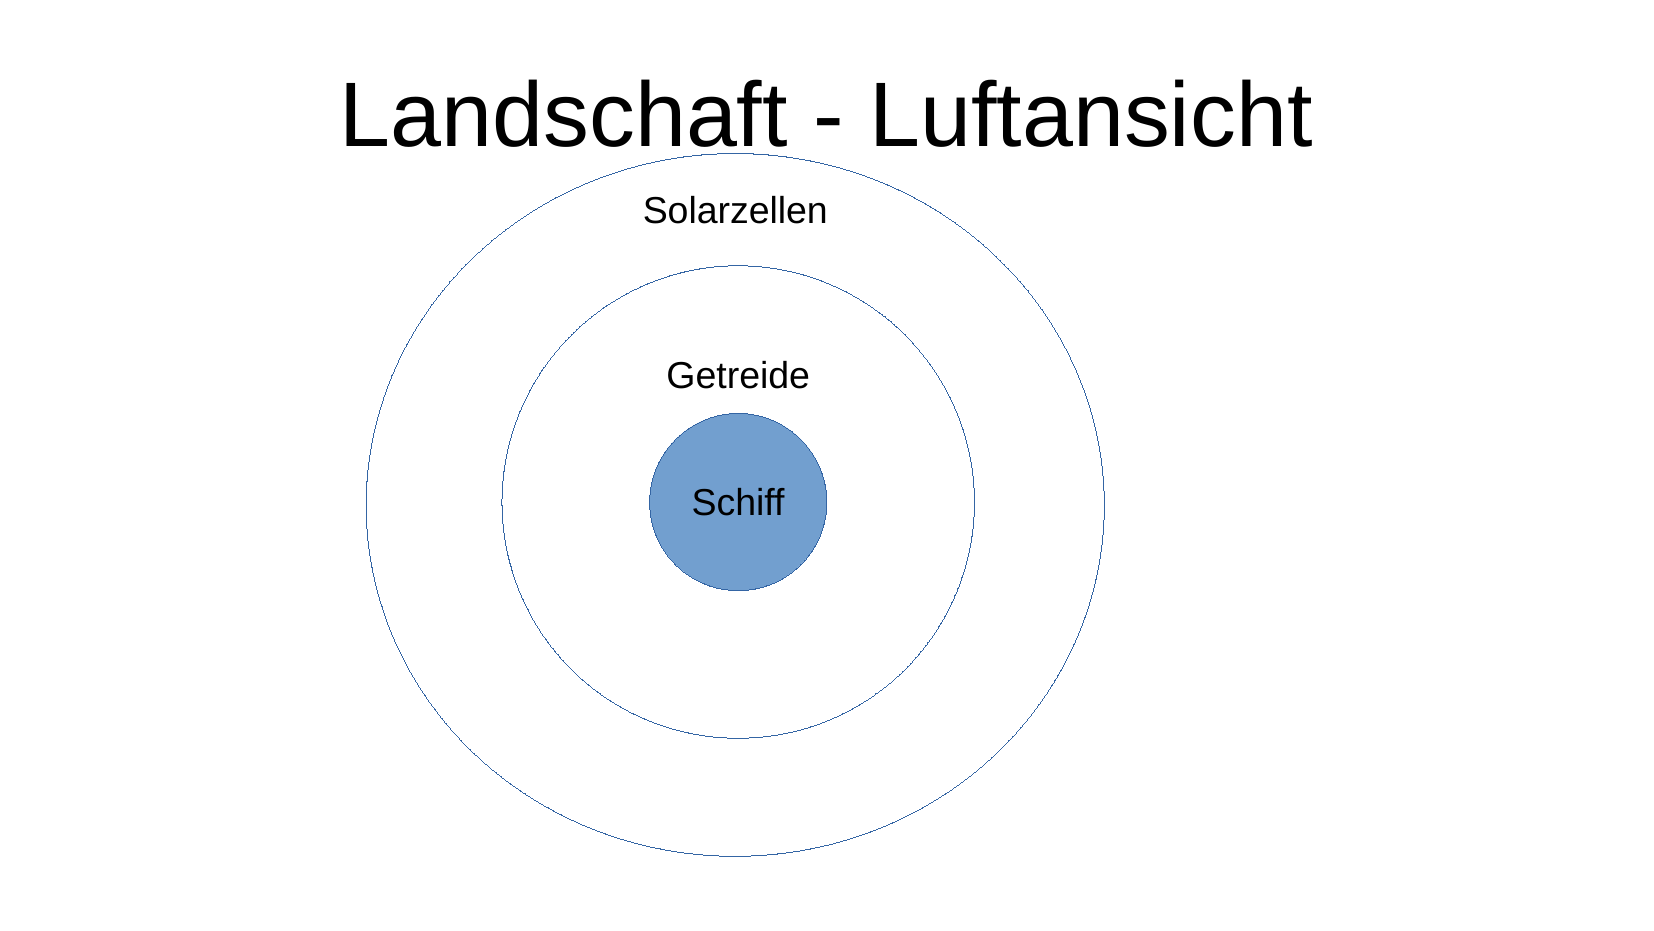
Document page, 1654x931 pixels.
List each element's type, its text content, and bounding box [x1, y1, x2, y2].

text_box Solarzellen [366, 153, 1105, 857]
title Landschaft - Luftansicht [82, 37, 1571, 193]
